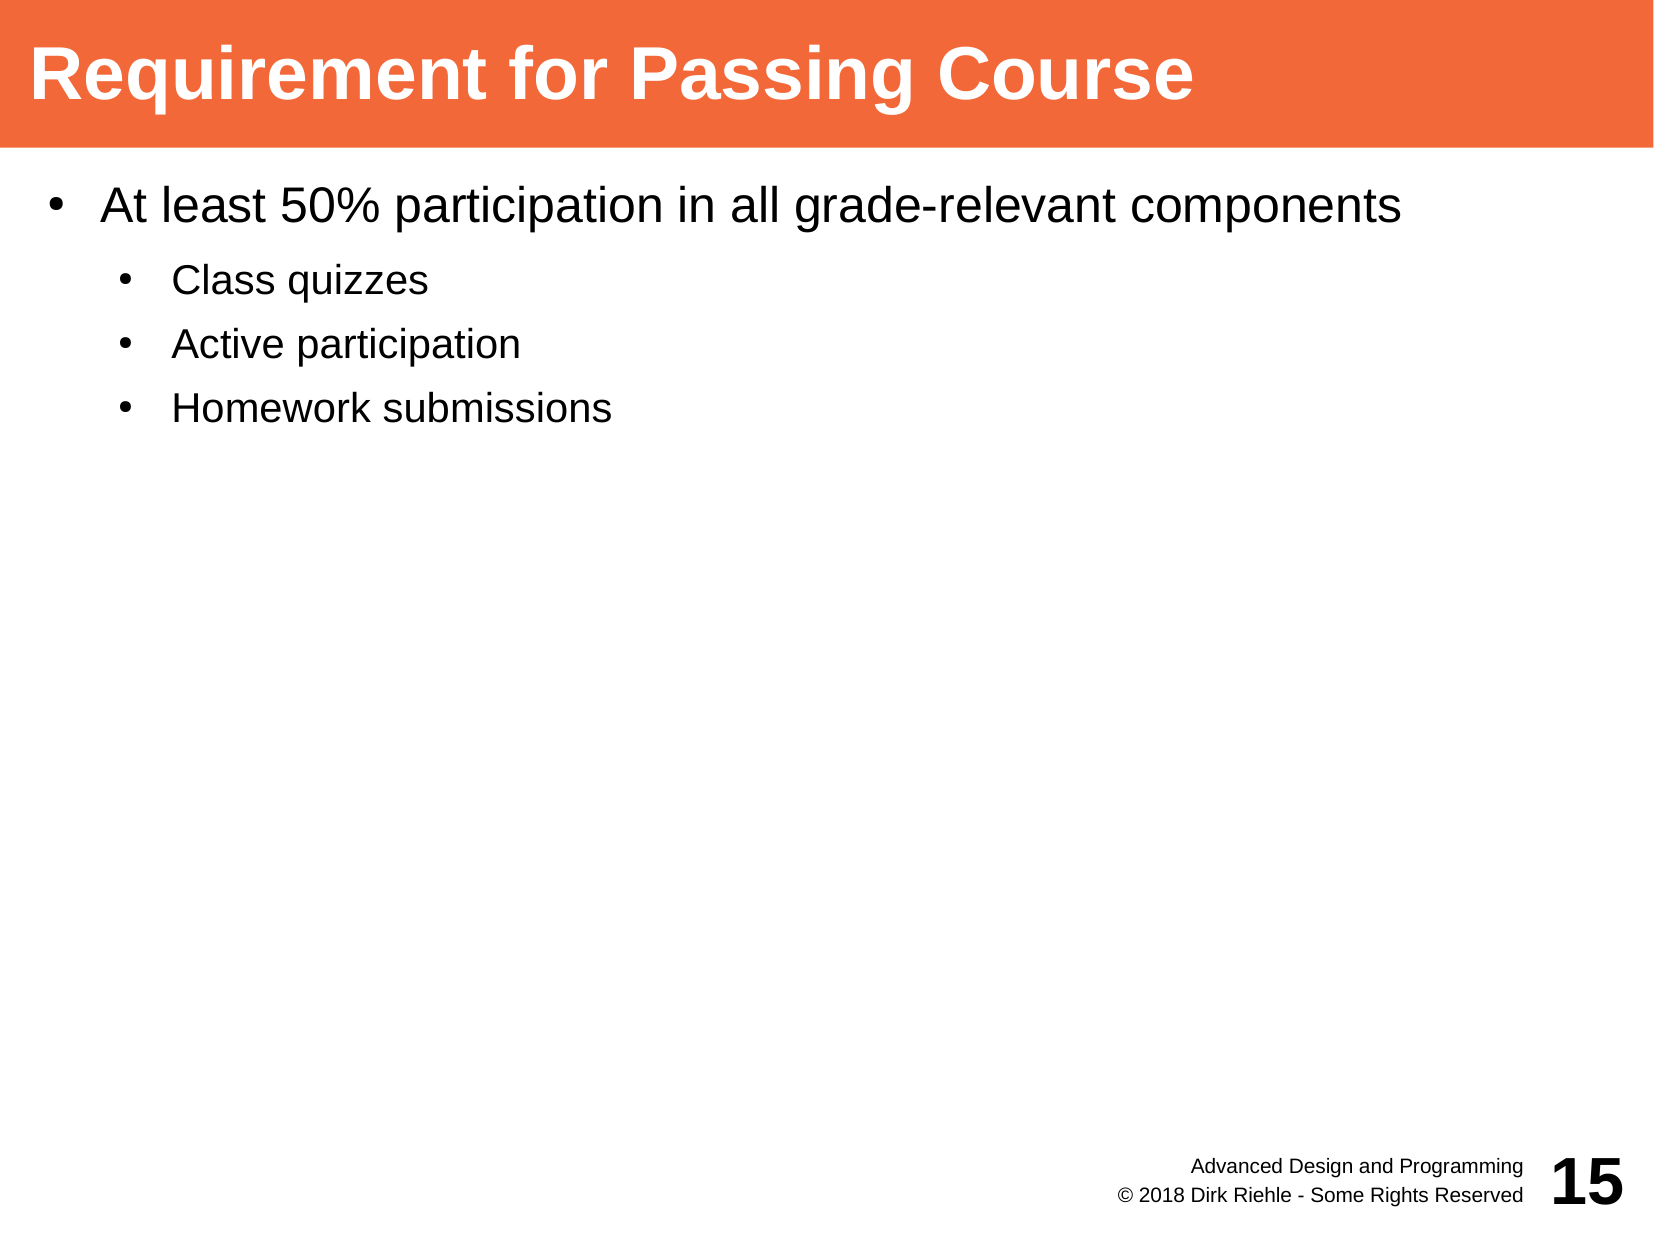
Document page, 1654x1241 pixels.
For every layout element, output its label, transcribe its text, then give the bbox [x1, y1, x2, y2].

list At least 50% participation in all grade-relevant components Class quizzes Active participation Homework submissions [29, 177, 1625, 1063]
title Requirement for Passing Course [0, 0, 1654, 148]
